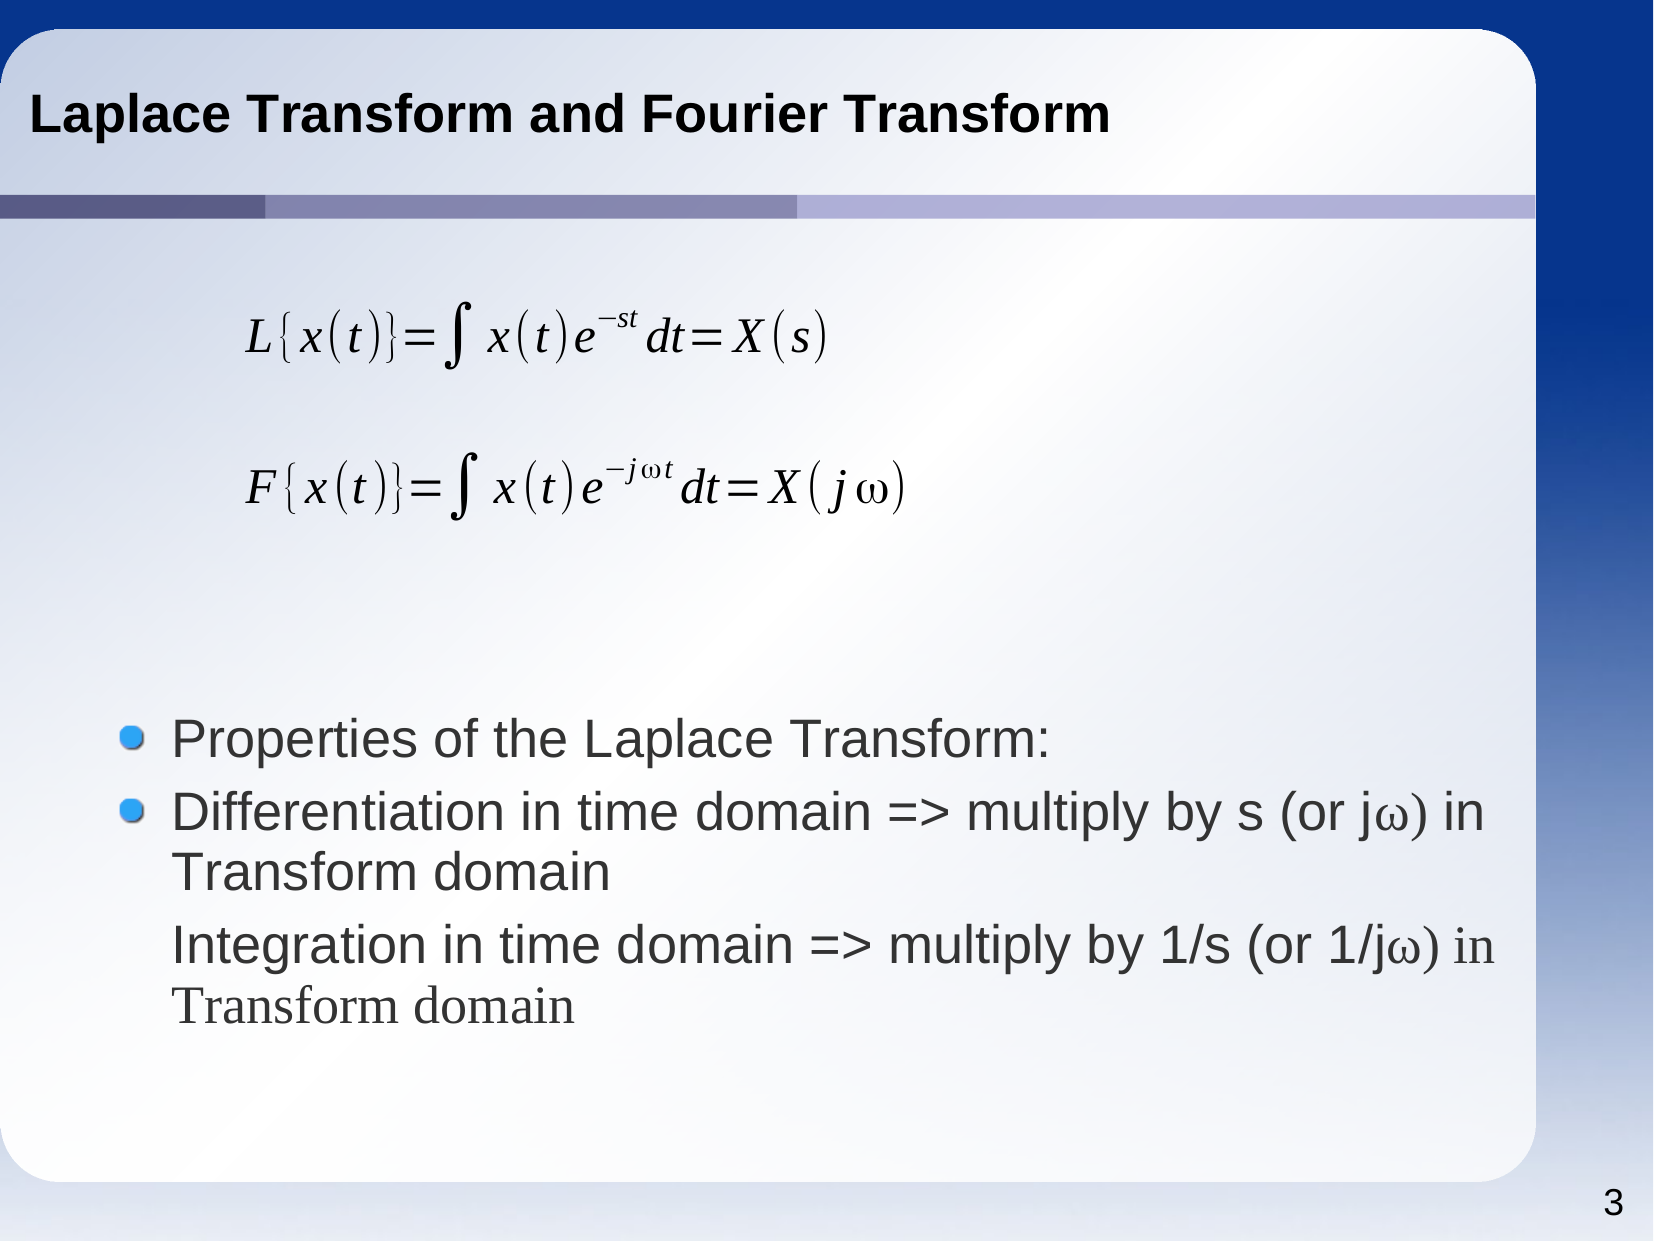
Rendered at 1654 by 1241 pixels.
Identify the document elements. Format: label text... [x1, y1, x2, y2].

chart [236, 301, 837, 381]
title Laplace Transform and Fourier Transform [29, 49, 1506, 178]
list Properties of the Laplace Transform: Differentiation in time domain => multiply by s (or jω) in Transform domain Integration in time domain => multiply by 1/s (or 1/jω) in Transform domain [29, 708, 1506, 1146]
chart [236, 452, 914, 532]
picture [0, 0, 1654, 1241]
